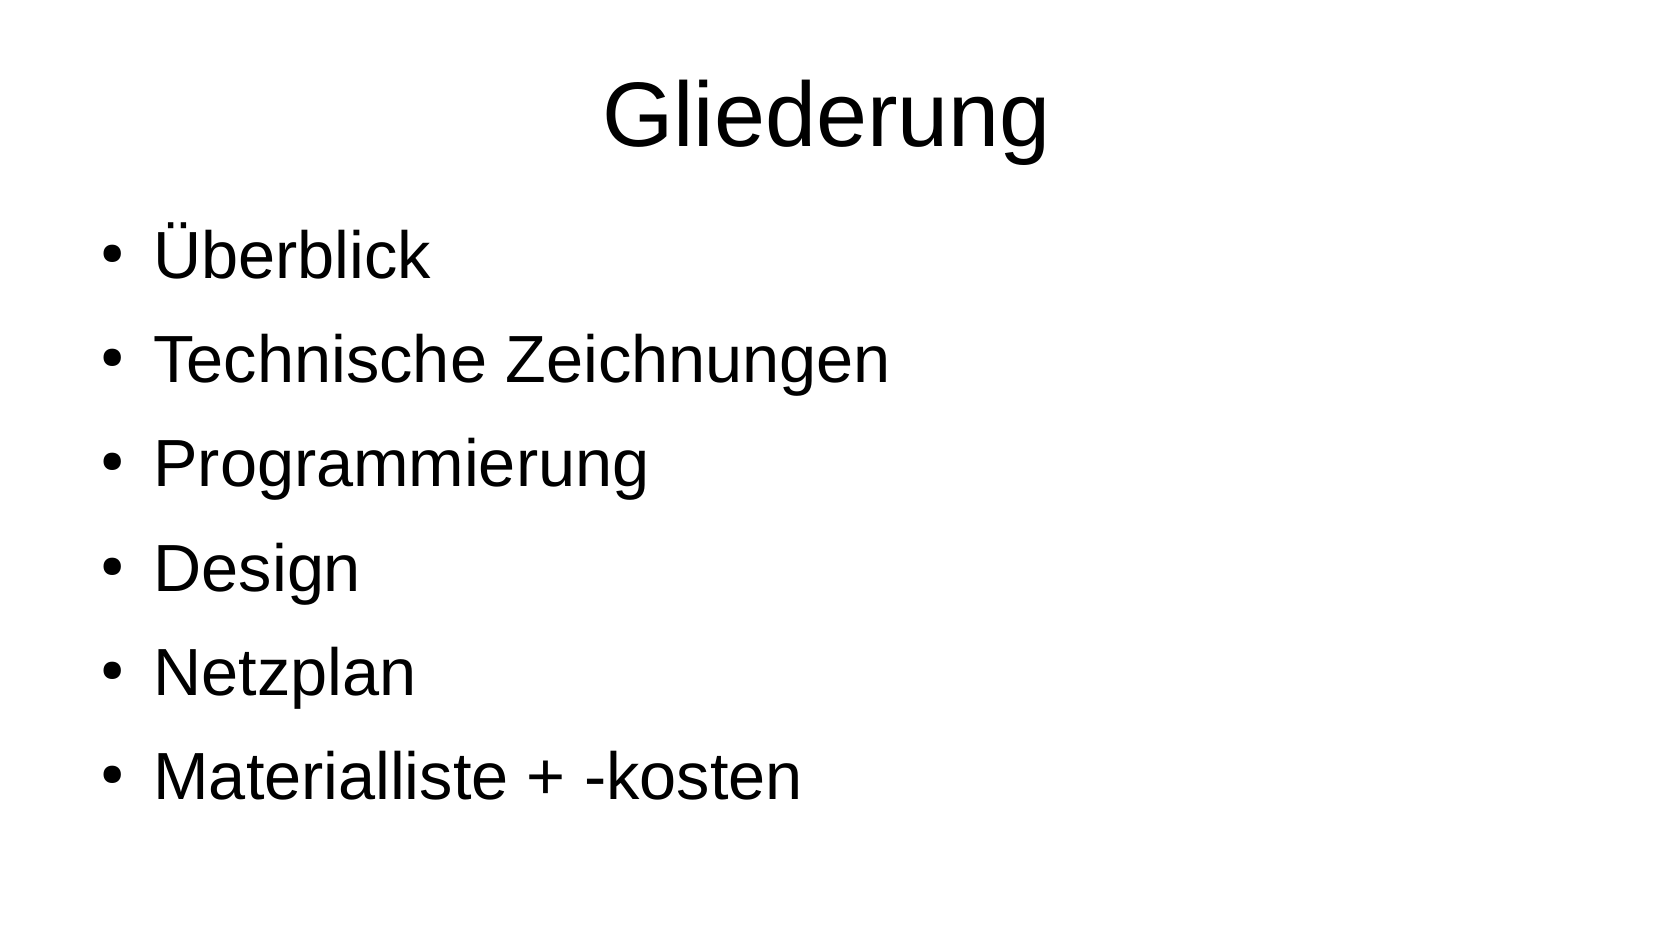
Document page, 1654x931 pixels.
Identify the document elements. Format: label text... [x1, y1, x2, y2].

title Gliederung [82, 37, 1571, 193]
list Überblick Technische Zeichnungen Programmierung Design Netzplan Materialliste + -kosten [82, 217, 1571, 886]
